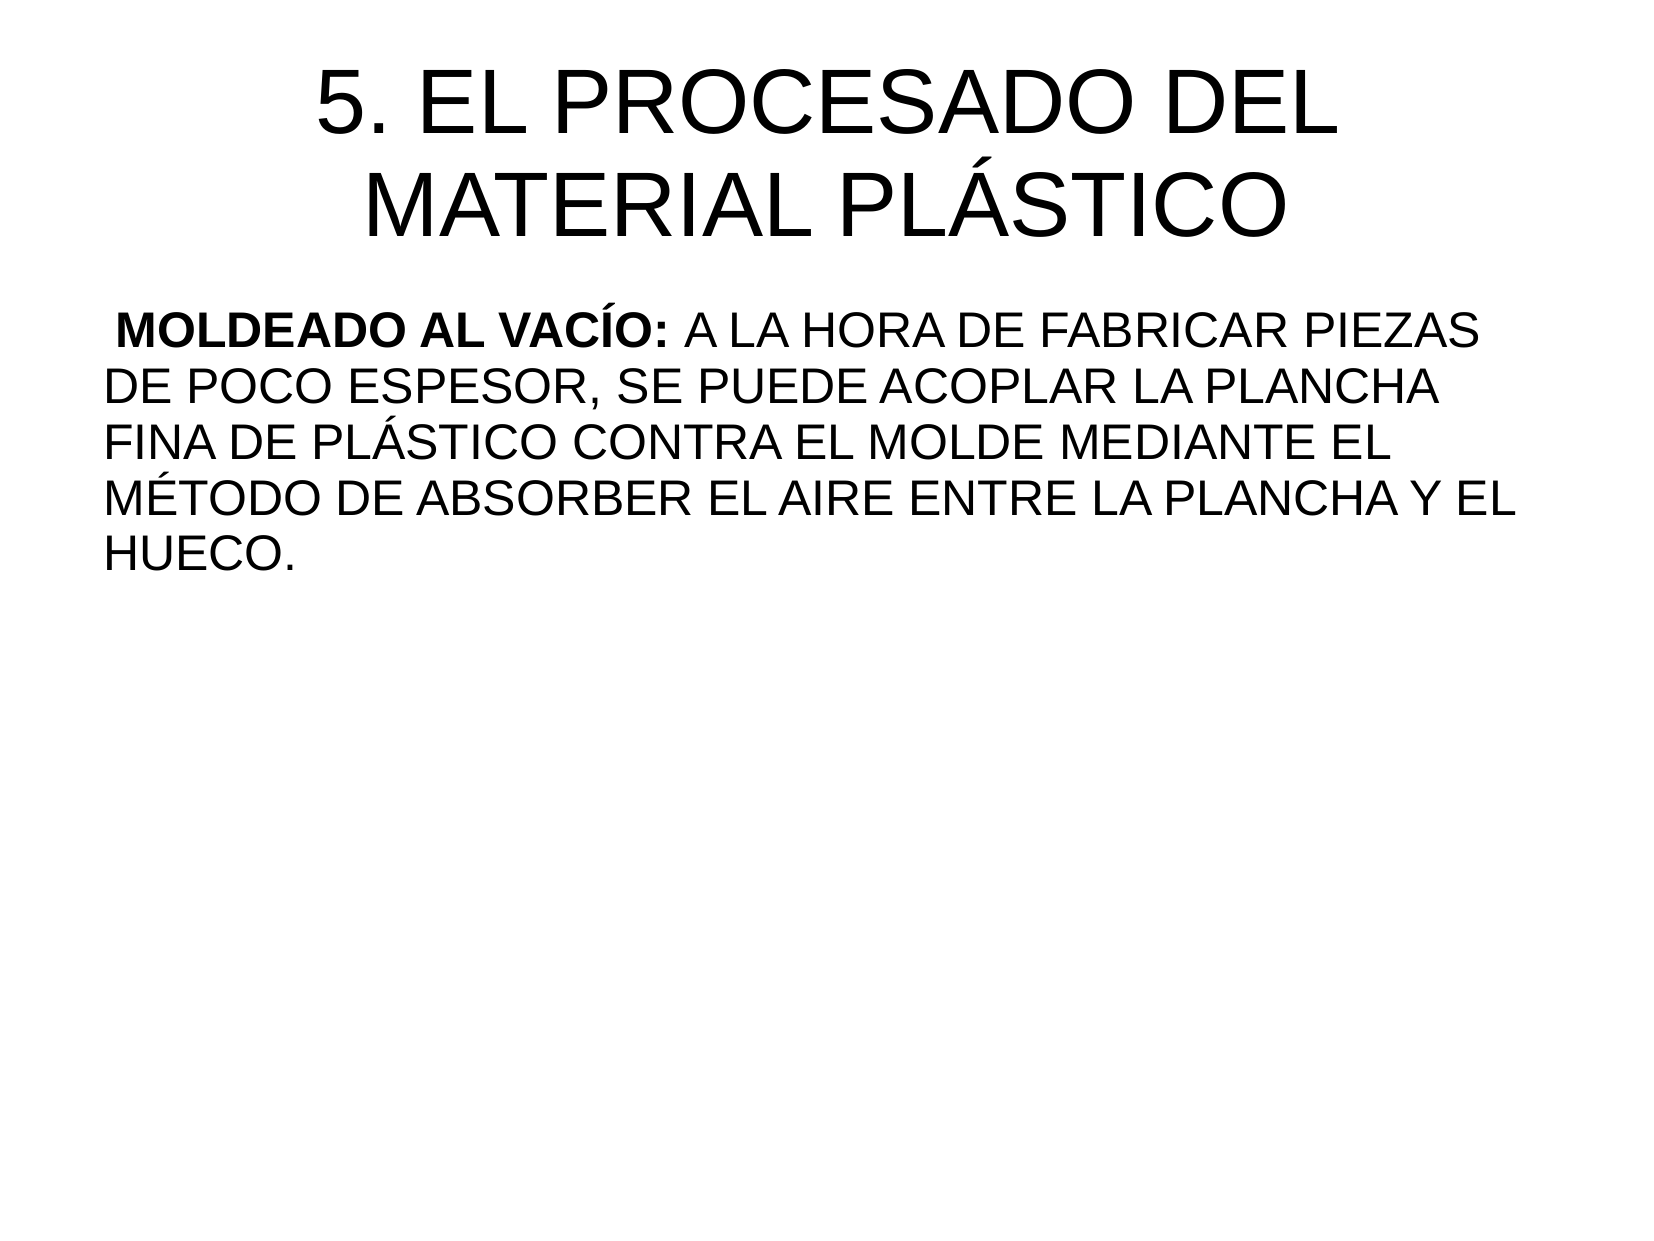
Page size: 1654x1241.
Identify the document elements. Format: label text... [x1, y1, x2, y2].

text_box MOLDEADO AL VACÍO: A LA HORA DE FABRICAR PIEZAS DE POCO ESPESOR, SE PUEDE ACOPLAR LA PLANCHA FINA DE PLÁSTICO CONTRA EL MOLDE MEDIANTE EL MÉTODO DE ABSORBER EL AIRE ENTRE LA PLANCHA Y EL HUECO. [88, 295, 1565, 645]
title 5. EL PROCESADO DEL MATERIAL PLÁSTICO [82, 49, 1571, 257]
